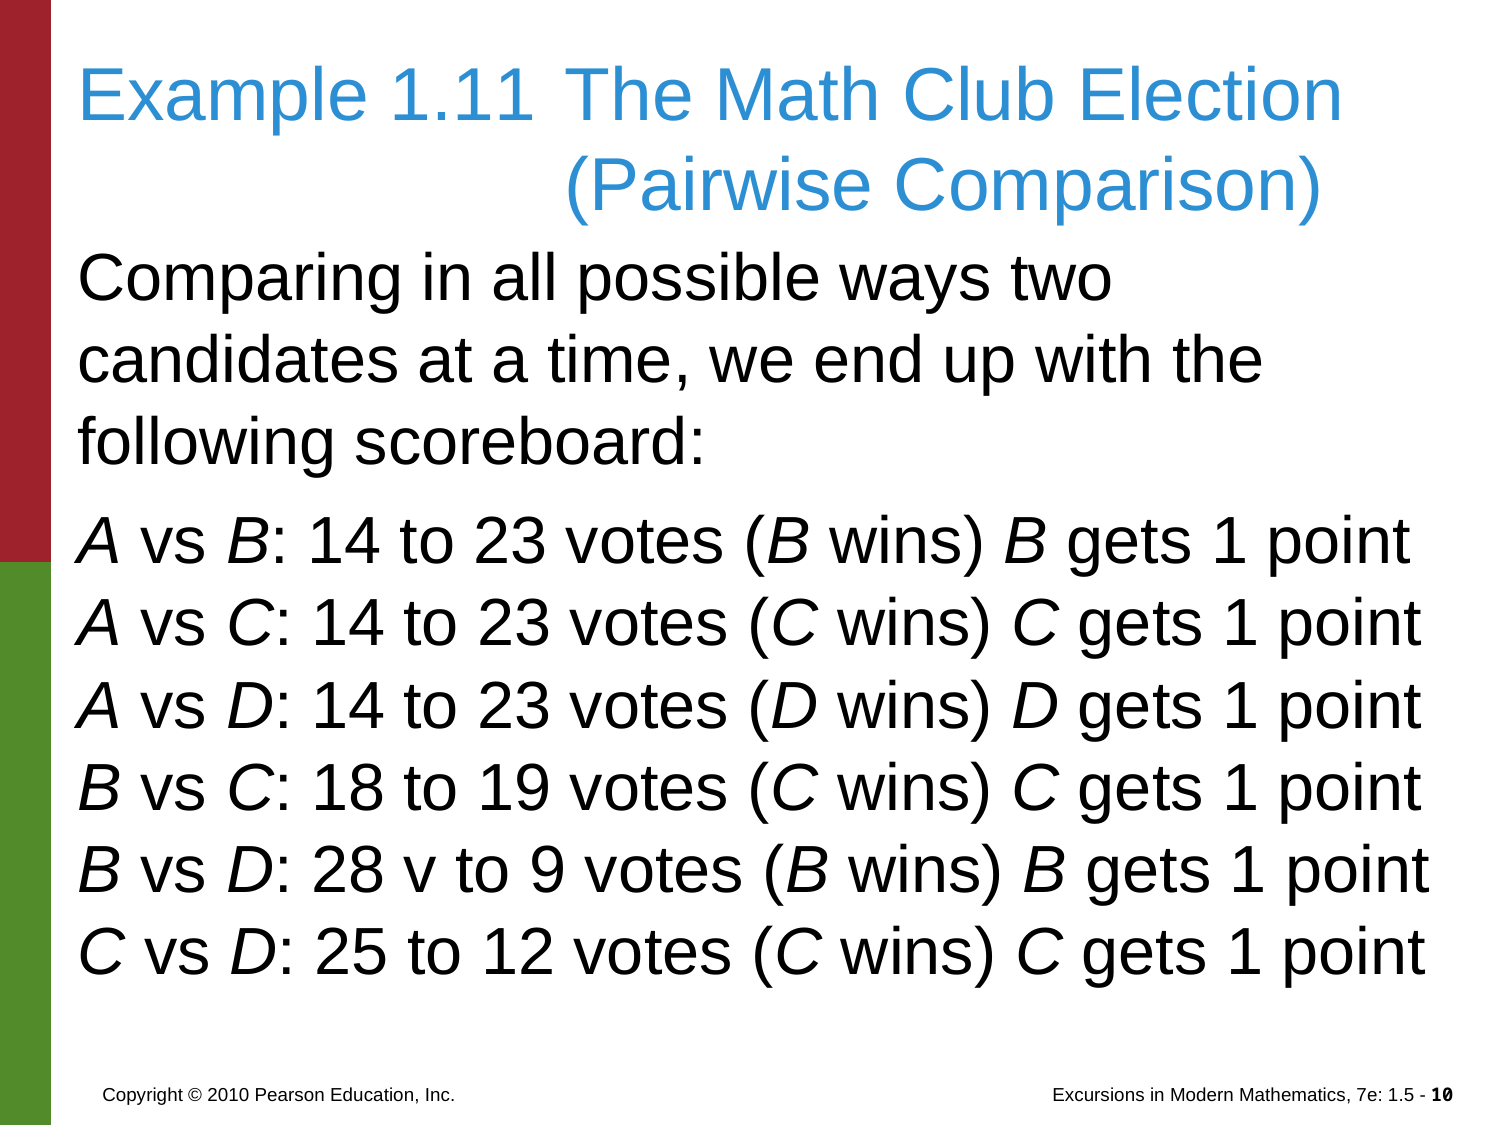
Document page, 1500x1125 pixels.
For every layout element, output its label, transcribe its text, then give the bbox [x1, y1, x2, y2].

text_box Example 1.11 The Math Club Election (Pairwise Comparison) [62, 37, 1413, 233]
list Comparing in all possible ways two candidates at a time, we end up with the following scoreboard: A vs B: 14 to 23 votes (B wins) B gets 1 point A vs C: 14 to 23 votes (C wins) C gets 1 point A vs D: 14 to 23 votes (D wins) D gets 1 point B vs C: 18 to 19 votes (C wins) C gets 1 point B vs D: 28 v to 9 votes (B wins) B gets 1 point C vs D: 25 to 12 votes (C wins) C gets 1 point [62, 224, 1450, 1063]
